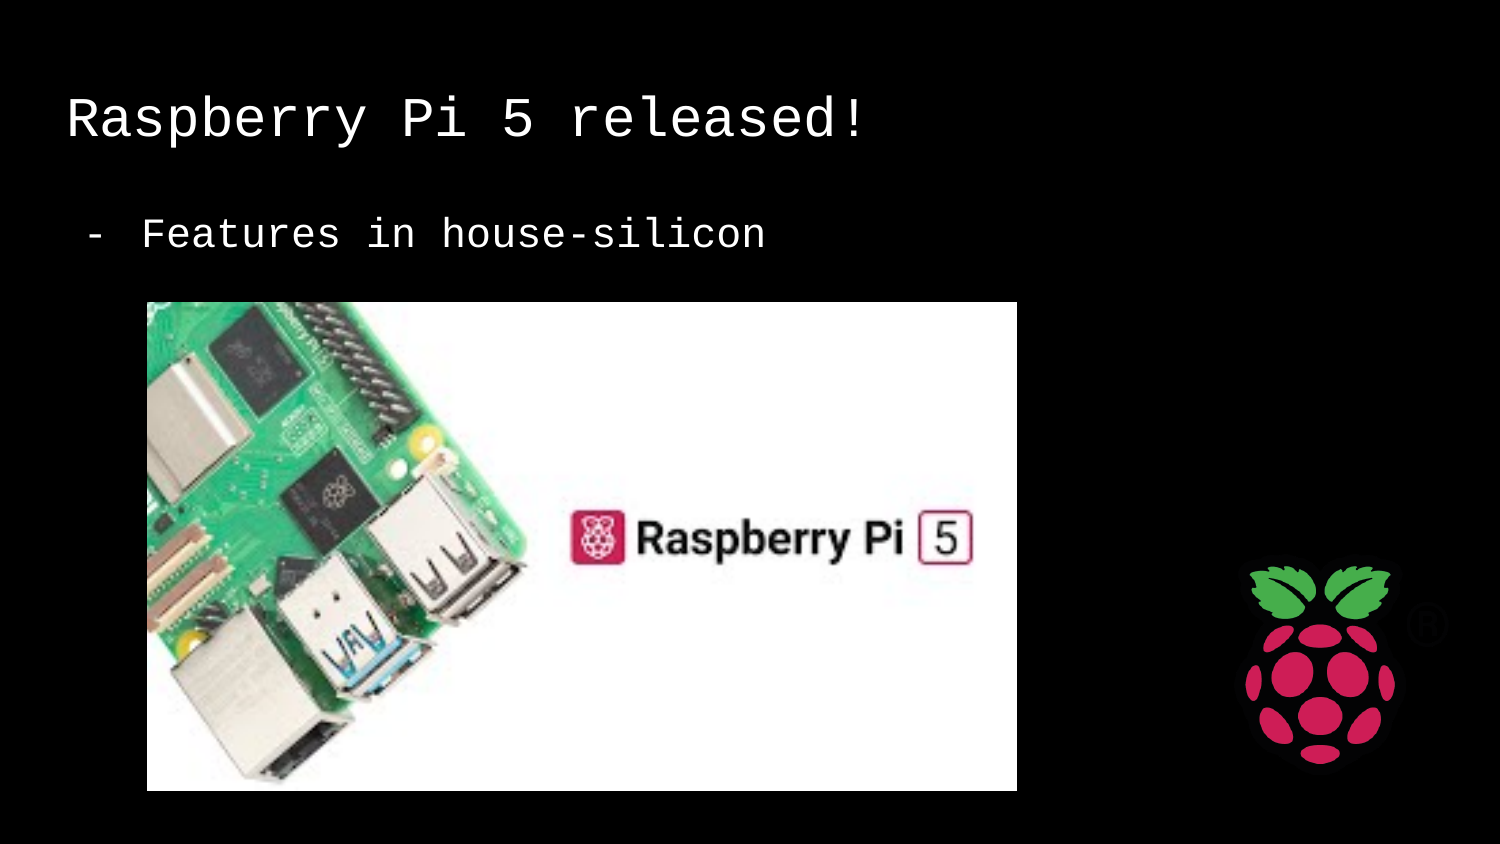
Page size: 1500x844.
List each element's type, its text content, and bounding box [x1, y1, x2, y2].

list Features in house-silicon [51, 190, 1449, 752]
picture [147, 302, 1017, 791]
title Raspberry Pi 5 released! [51, 74, 1449, 169]
picture [1150, 494, 1490, 835]
